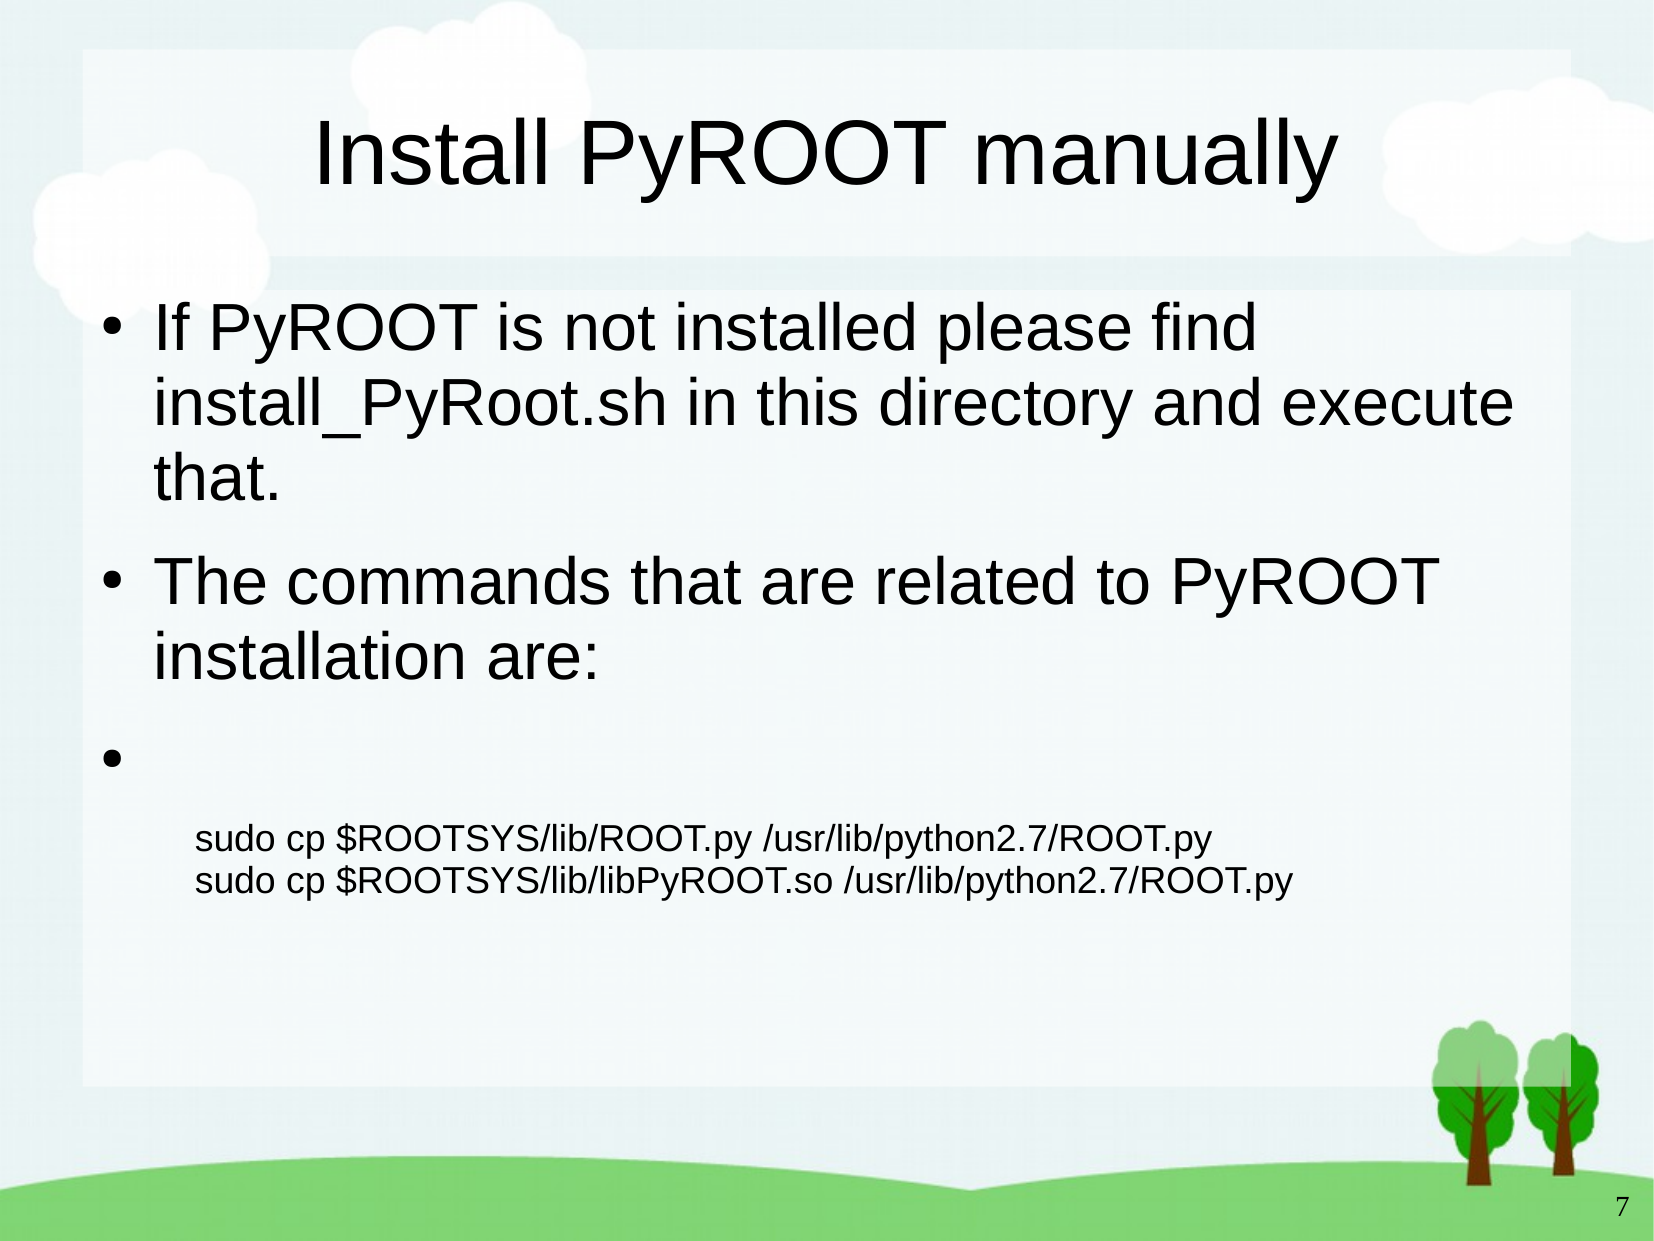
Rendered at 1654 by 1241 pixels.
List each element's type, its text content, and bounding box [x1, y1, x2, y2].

title Install PyROOT manually [82, 49, 1571, 257]
text_box sudo cp $ROOTSYS/lib/ROOT.py /usr/lib/python2.7/ROOT.py sudo cp $ROOTSYS/lib/libPyROOT.so /usr/lib/python2.7/ROOT.py [180, 810, 1396, 909]
picture [0, 0, 1654, 1241]
list If PyROOT is not installed please find install_PyRoot.sh in this directory and execute that. The commands that are related to PyROOT installation are: [82, 290, 1571, 1087]
